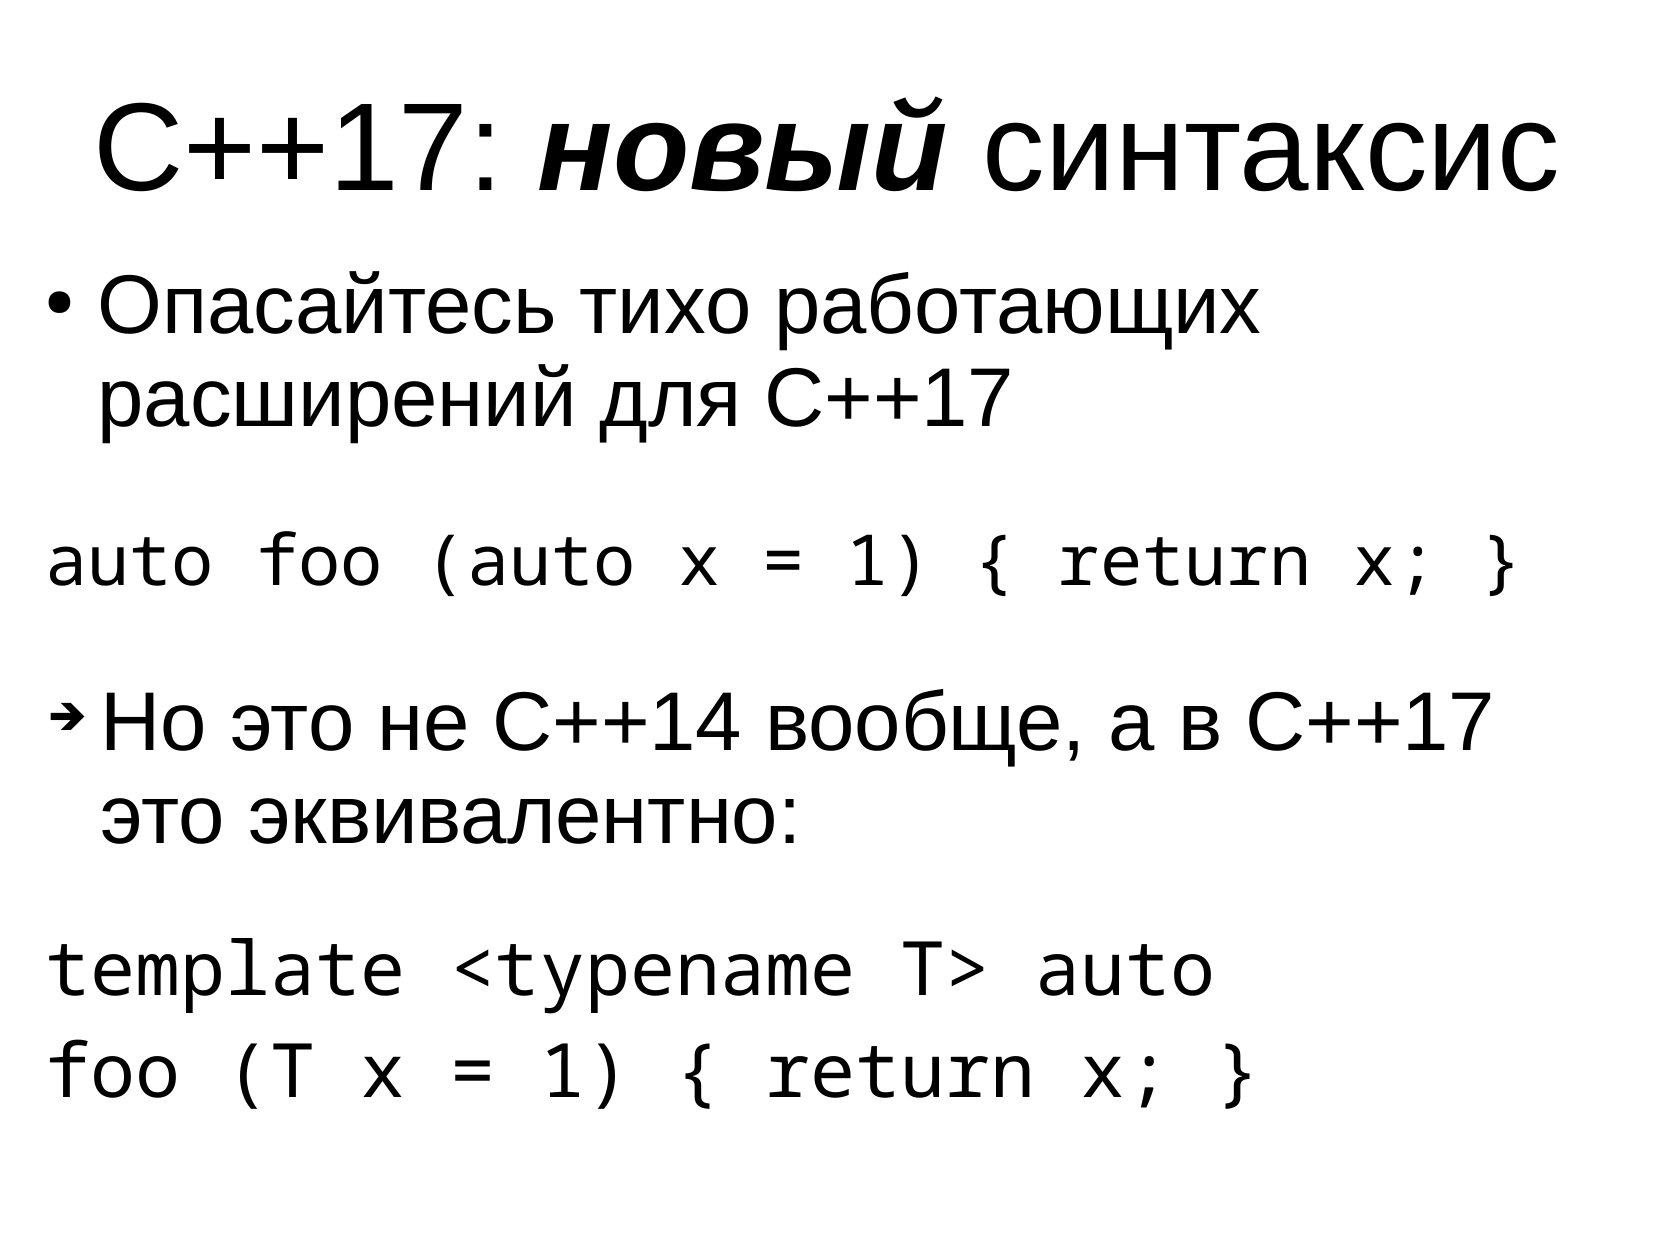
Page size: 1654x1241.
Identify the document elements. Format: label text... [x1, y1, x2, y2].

title C++17: новый синтаксис [82, 43, 1571, 251]
list Опасайтесь тихо работающих расширений для C++17 [26, 258, 1647, 751]
list Но это не C++14 вообще, а в C++17 это эквивалентно: [30, 675, 1621, 886]
list template <typename T> auto foo (T x = 1) { return x; } [45, 915, 1583, 1201]
